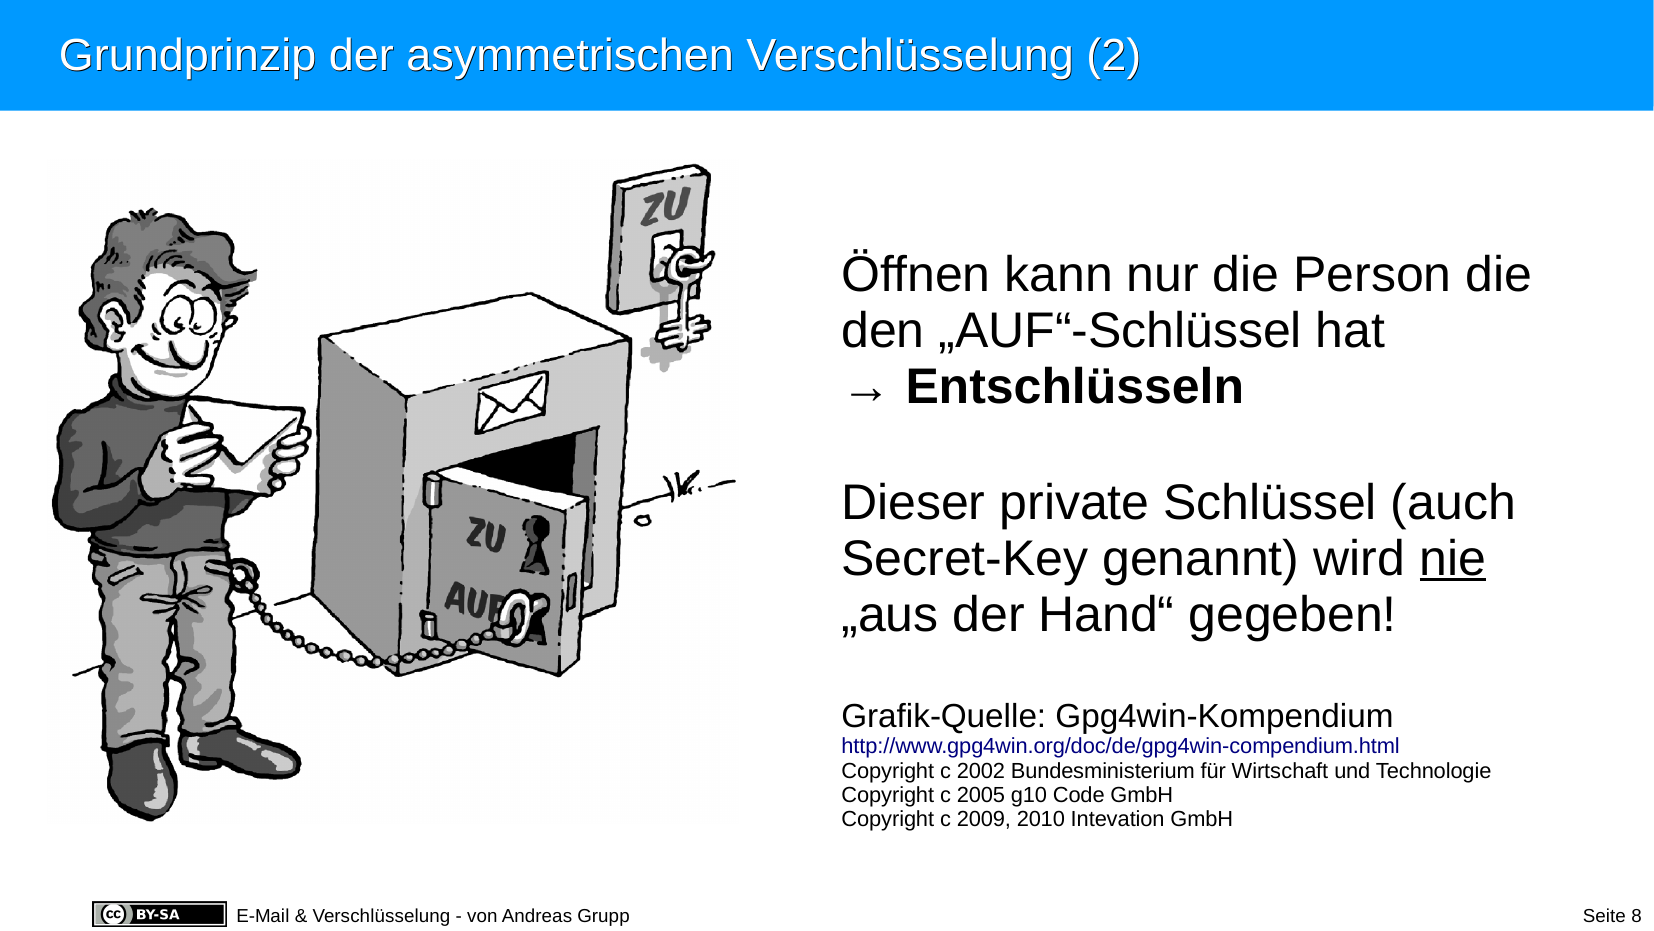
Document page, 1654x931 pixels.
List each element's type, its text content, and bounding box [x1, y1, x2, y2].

text_box Grafik-Quelle: Gpg4win-Kompendium http://www.gpg4win.org/doc/de/gpg4win-compendium.html Copyright c 2002 Bundesministerium für Wirtschaft und Technologie Copyright c 2005 g10 Code GmbH Copyright c 2009, 2010 Intevation GmbH [826, 689, 1510, 839]
picture [92, 901, 227, 927]
picture [47, 159, 739, 824]
text_box Öffnen kann nur die Person die den „AUF“-Schlüssel hat → Entschlüsseln Dieser private Schlüssel (auch Secret-Key genannt) wird nie „aus der Hand“ gegeben! [826, 239, 1595, 650]
title Grundprinzip der asymmetrischen Verschlüsselung (2) [59, 21, 1506, 89]
